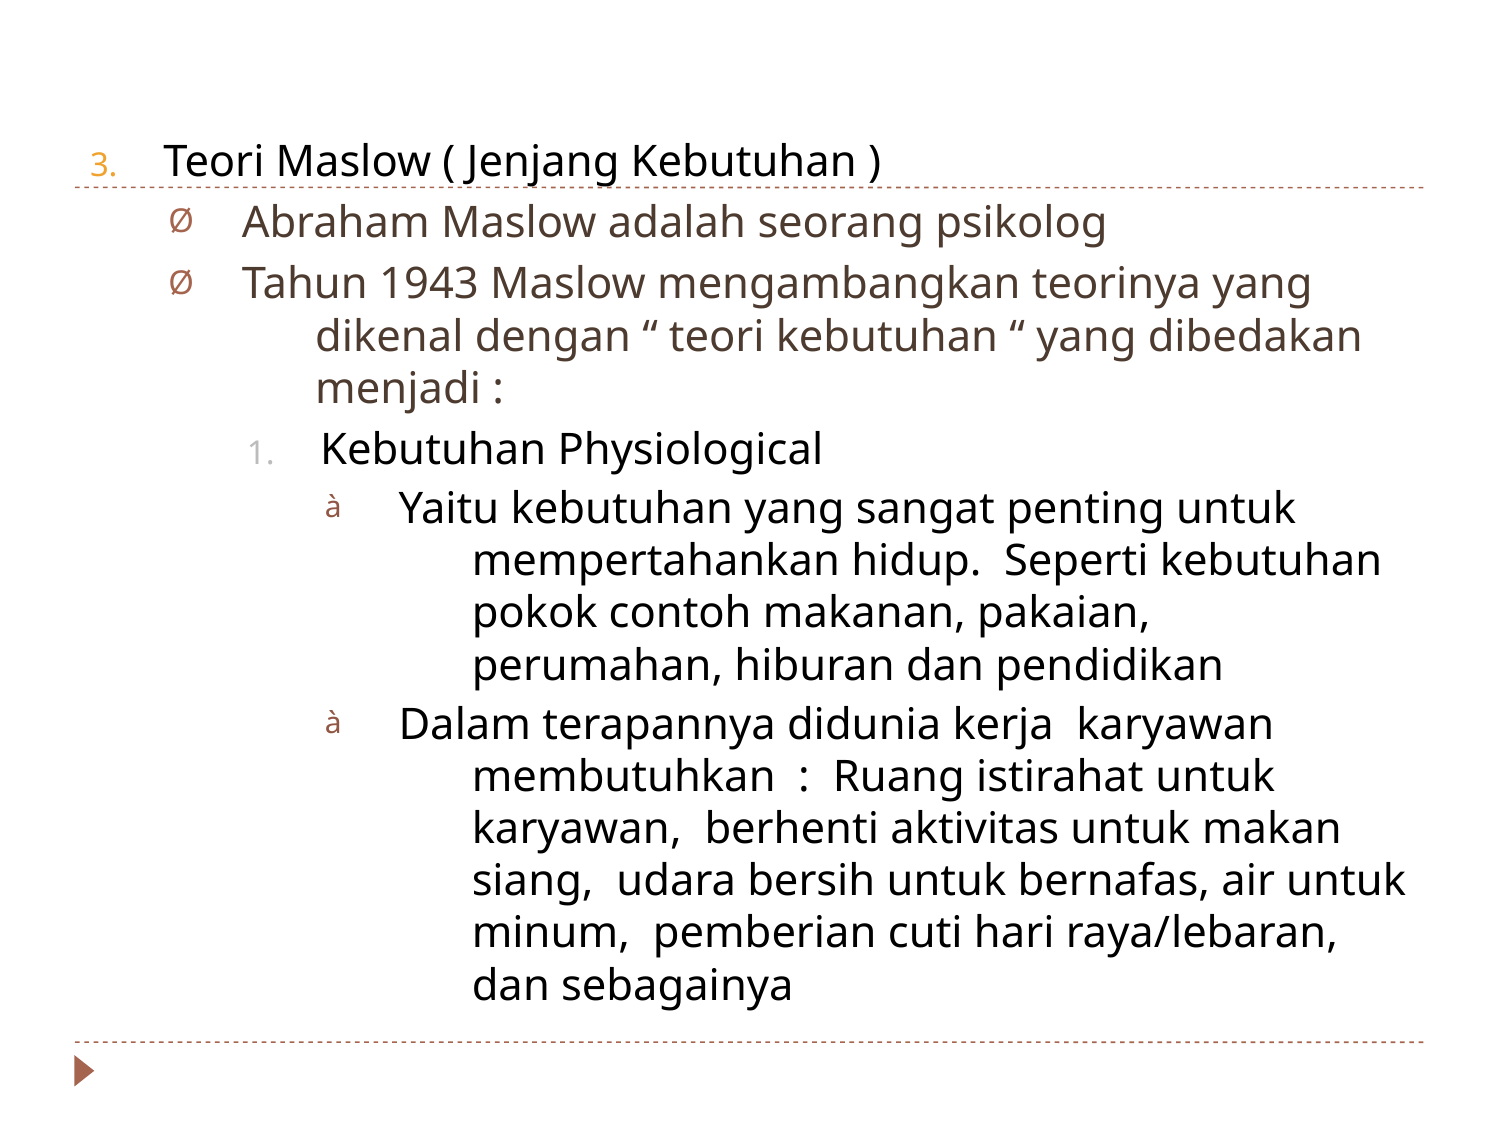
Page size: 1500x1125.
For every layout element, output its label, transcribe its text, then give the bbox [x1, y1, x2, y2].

list Teori Maslow ( Jenjang Kebutuhan ) Abraham Maslow adalah seorang psikolog Tahun 1943 Maslow mengambangkan teorinya yang dikenal dengan “ teori kebutuhan “ yang dibedakan menjadi : Kebutuhan Physiological Yaitu kebutuhan yang sangat penting untuk mempertahankan hidup. Seperti kebutuhan pokok contoh makanan, pakaian, perumahan, hiburan dan pendidikan Dalam terapannya didunia kerja karyawan membutuhkan : Ruang istirahat untuk karyawan, berhenti aktivitas untuk makan siang, udara bersih untuk bernafas, air untuk minum, pemberian cuti hari raya/lebaran, dan sebagainya [75, 125, 1426, 1035]
